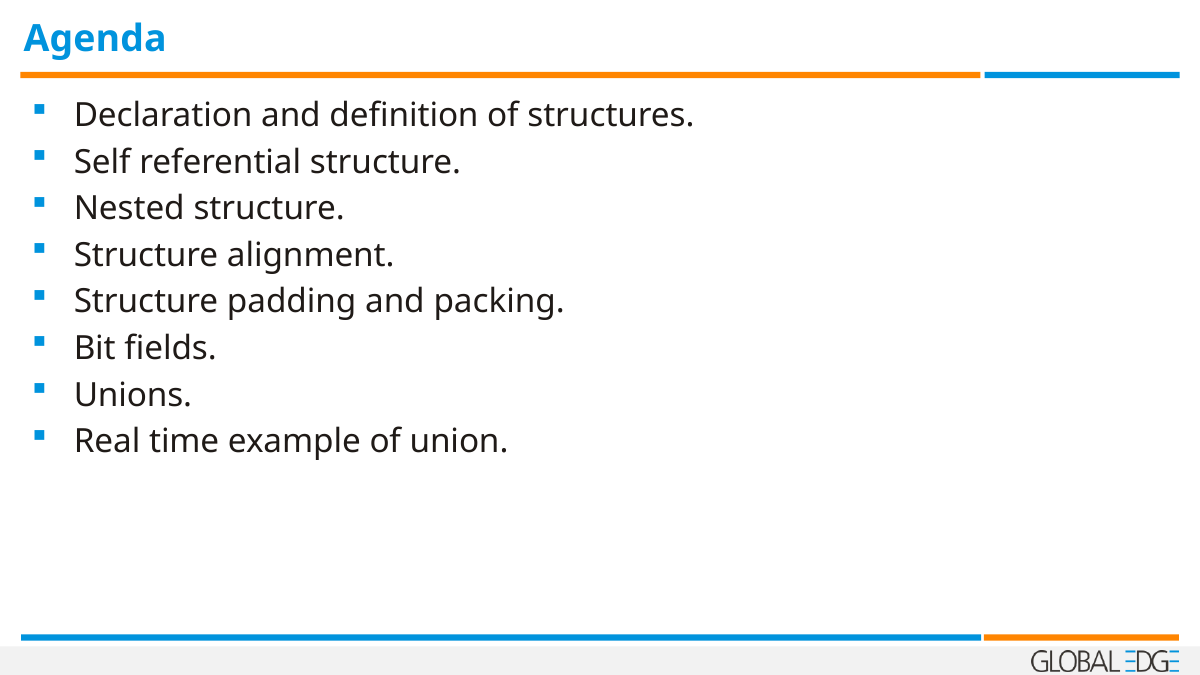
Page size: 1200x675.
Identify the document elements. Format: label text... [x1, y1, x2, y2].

picture [1031, 650, 1179, 672]
list Declaration and definition of structures. Self referential structure. Nested structure. Structure alignment. Structure padding and packing. Bit fields. Unions. Real time example of union. [20, 87, 1179, 628]
title Agenda [12, 9, 1088, 63]
